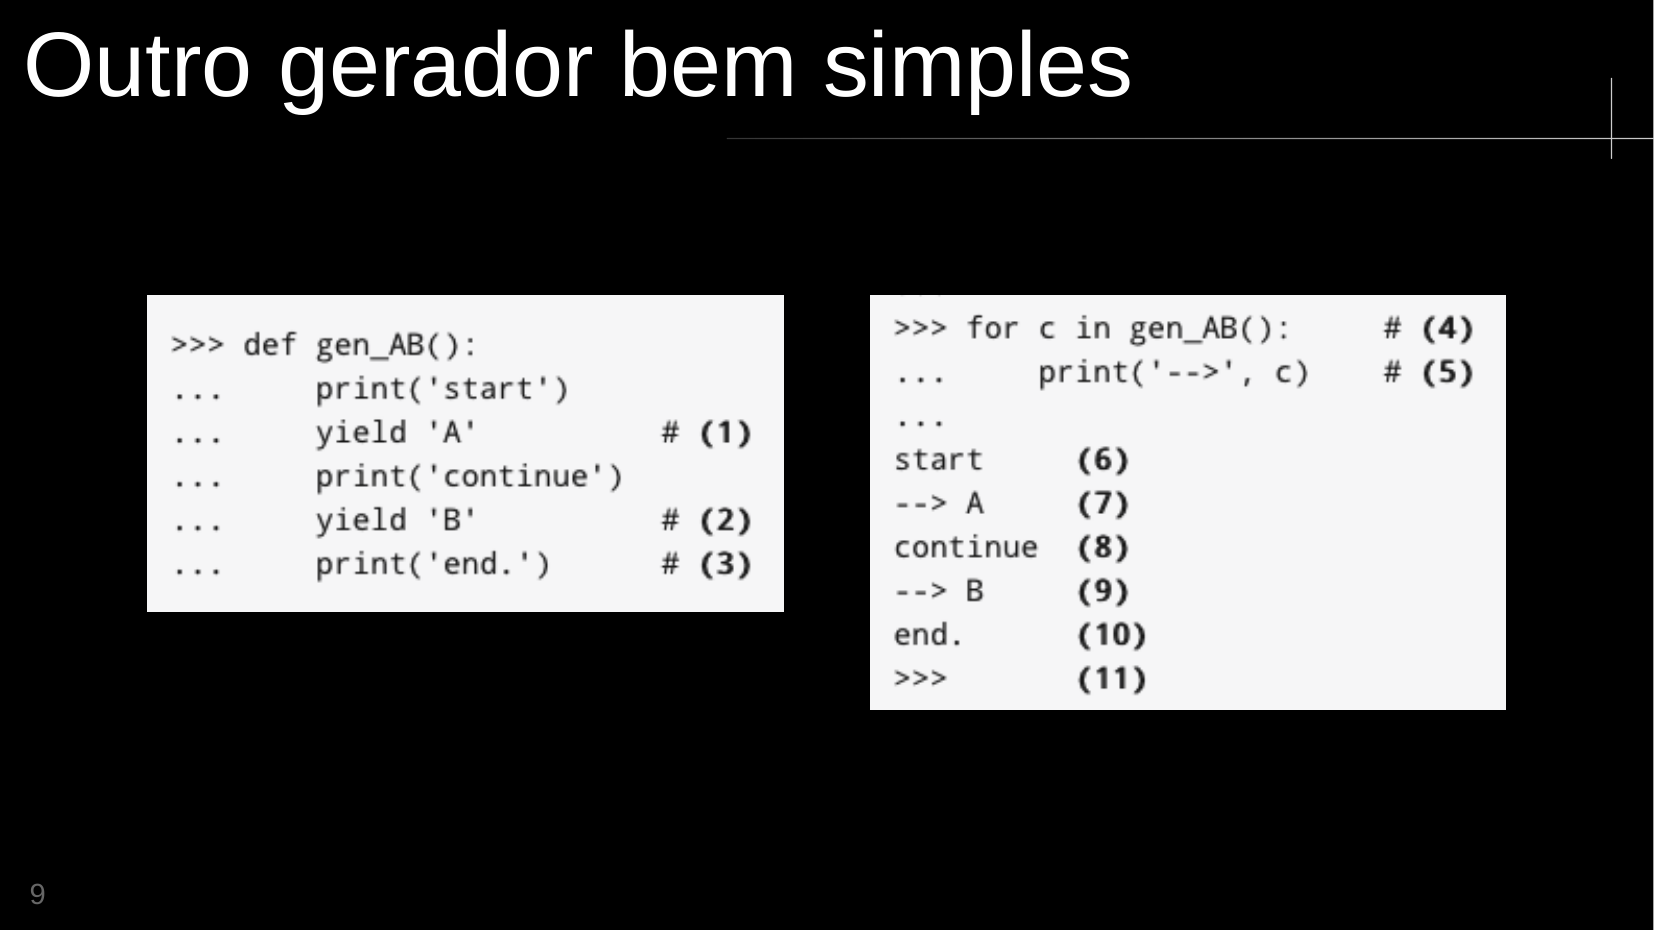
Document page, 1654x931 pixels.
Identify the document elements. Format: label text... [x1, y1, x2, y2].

picture [870, 295, 1506, 710]
picture [147, 295, 784, 612]
title Outro gerador bem simples [23, 11, 1589, 119]
